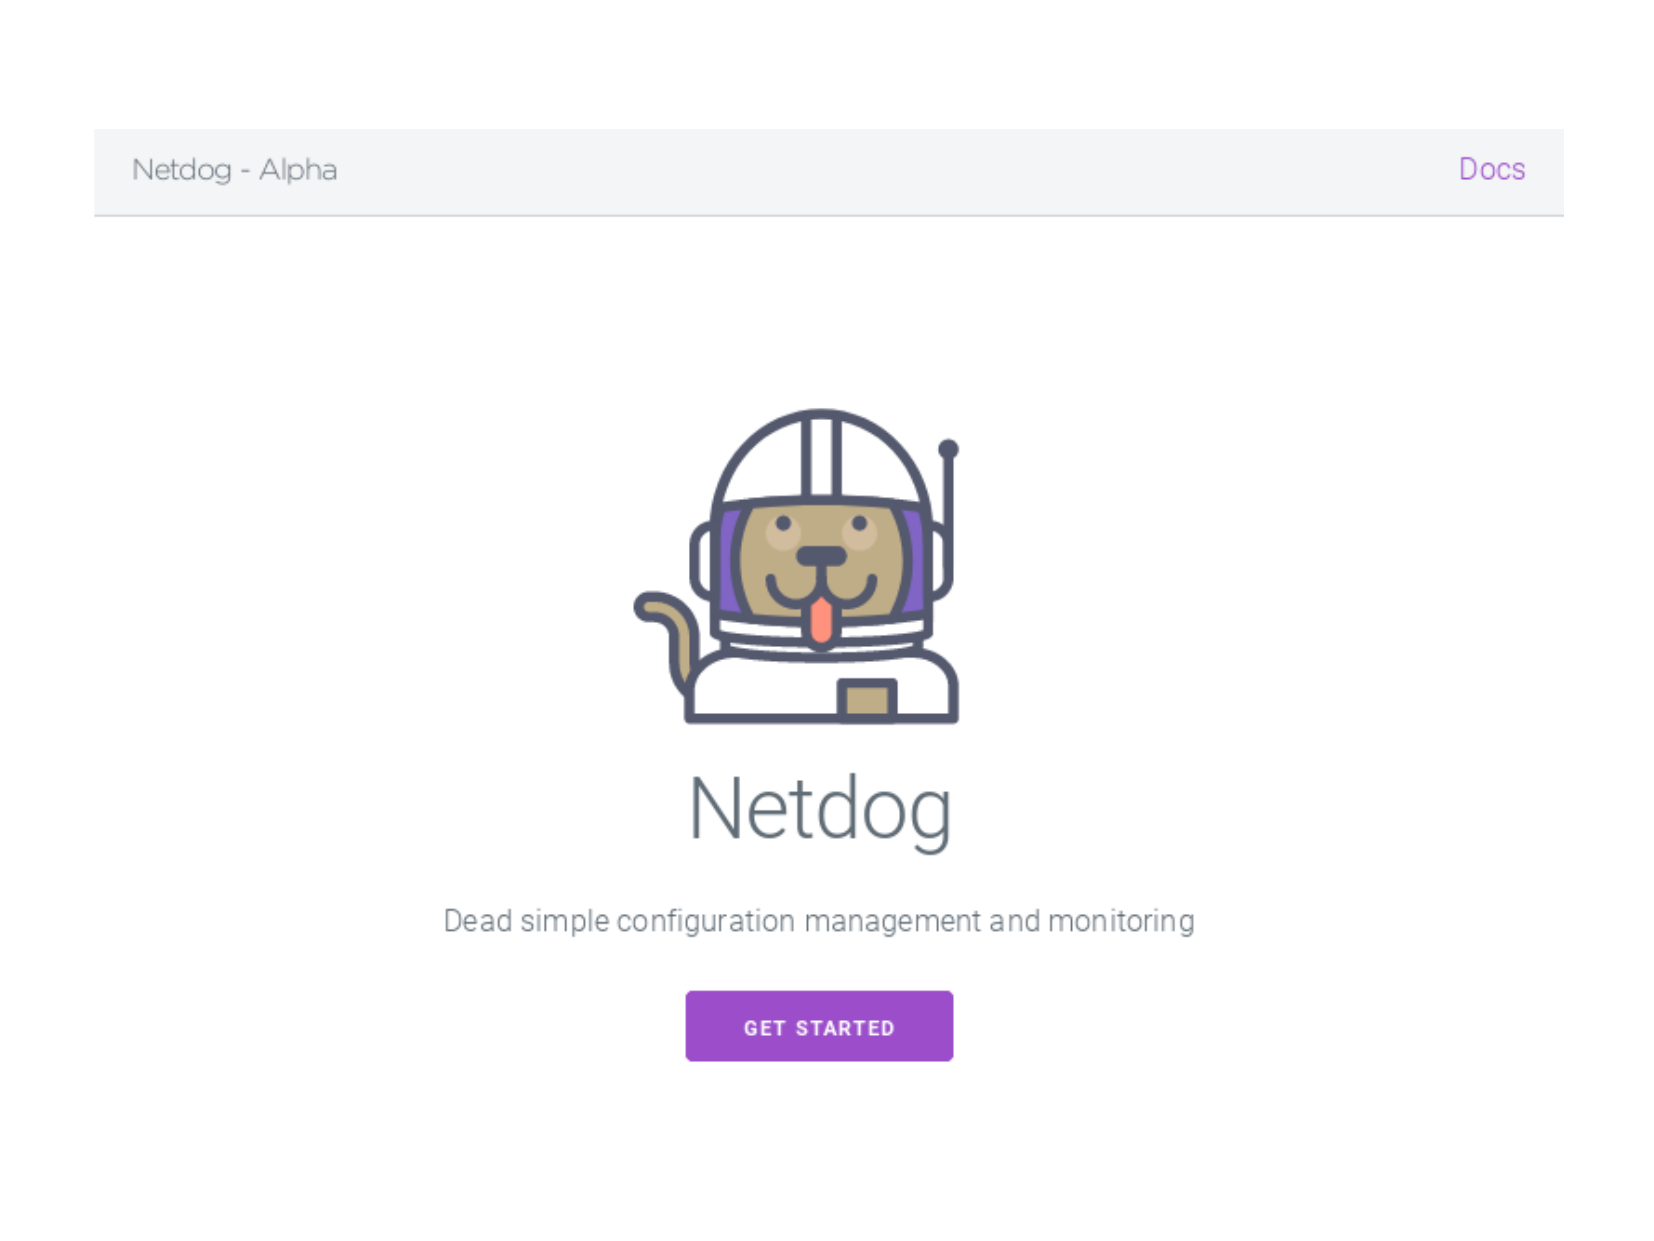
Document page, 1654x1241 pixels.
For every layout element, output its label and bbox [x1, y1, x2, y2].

picture [94, 129, 1564, 1110]
